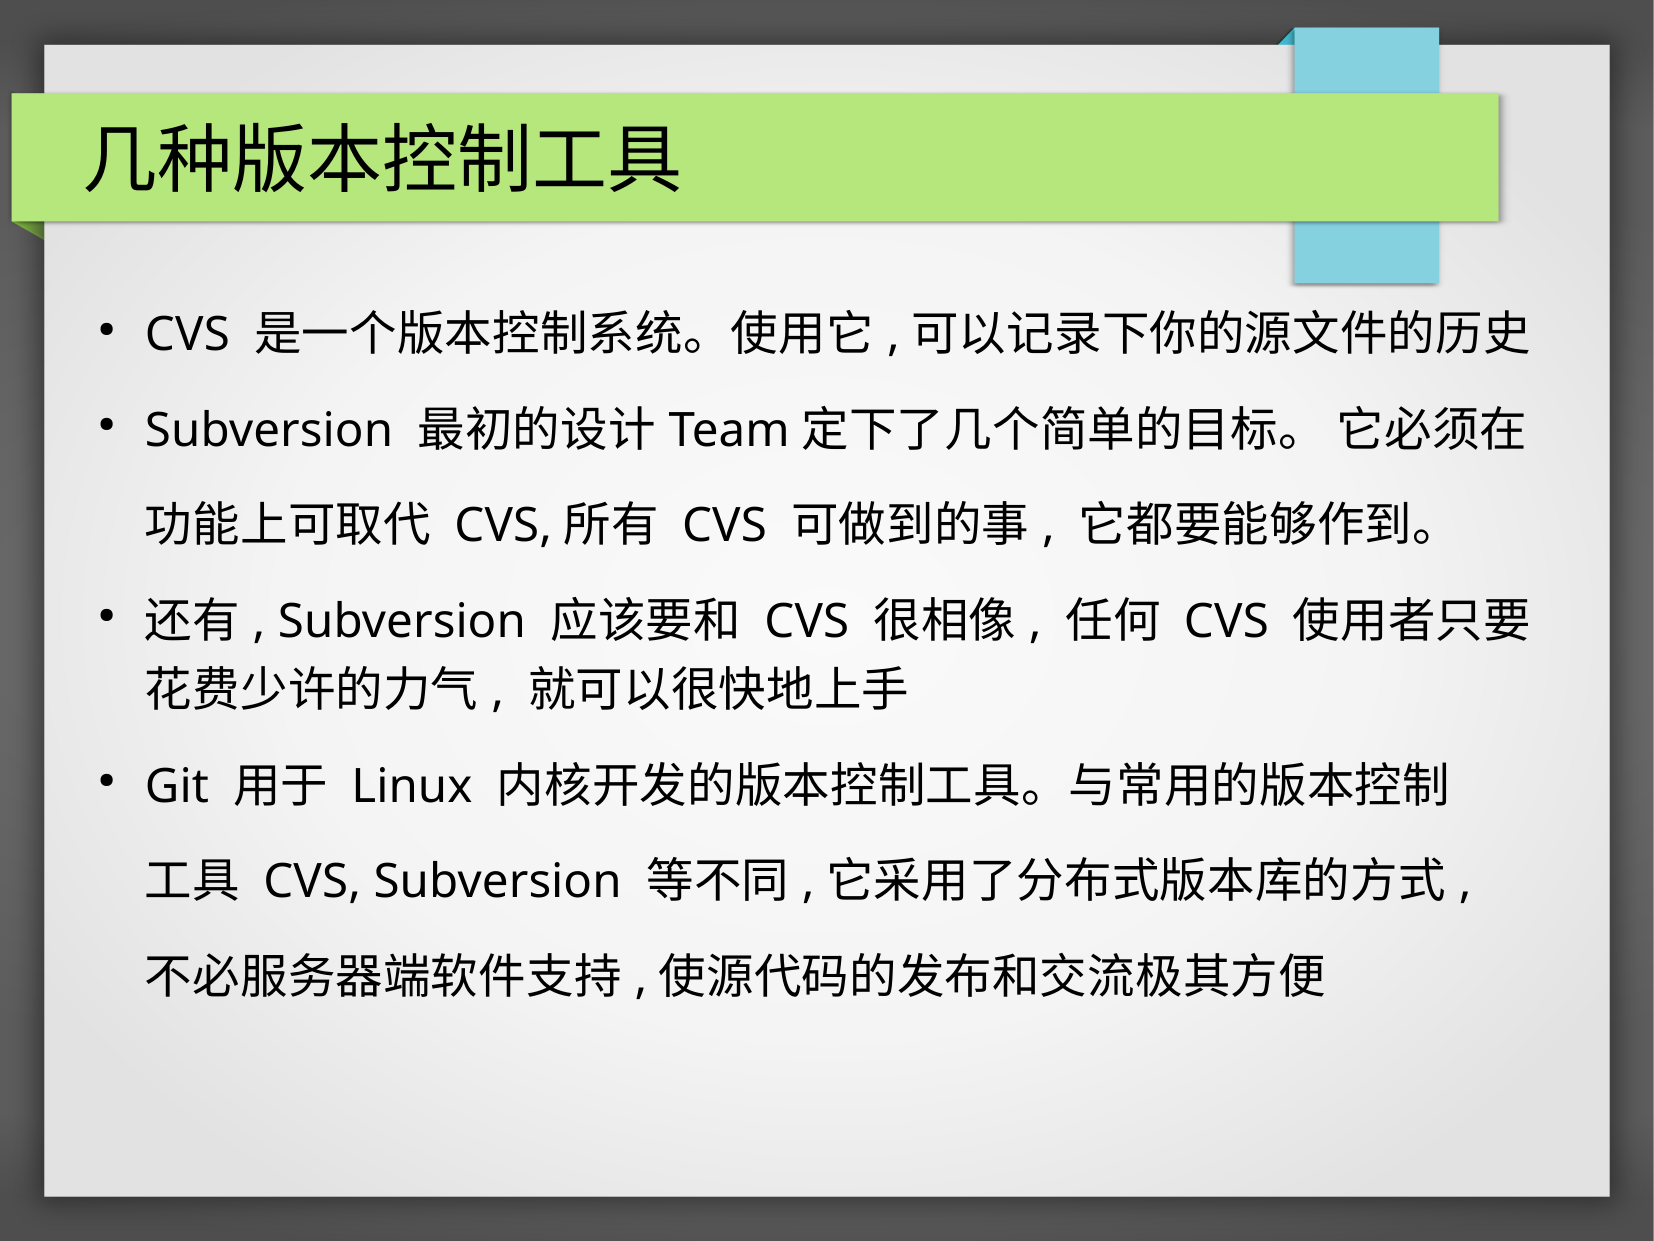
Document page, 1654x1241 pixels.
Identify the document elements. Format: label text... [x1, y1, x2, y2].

list CVS 是一个版本控制系统。使用它,可以记录下你的源文件的历史 Subversion 最初的设计Team定下了几个简单的目标。 它必须在 功能上可取代 CVS,所有 CVS 可做到的事, 它都要能够作到。 还有, Subversion 应该要和 CVS 很相像, 任何 CVS 使用者只要花费少许的力气, 就可以很快地上手 Git 用于 Linux 内核开发的版本控制工具。与常用的版本控制 工具 CVS, Subversion 等不同,它采用了分布式版本库的方式, 不必服务器端软件支持,使源代码的发布和交流极其方便 [82, 295, 1571, 1015]
picture [0, 0, 1654, 1241]
title 几种版本控制工具 [82, 94, 1264, 213]
